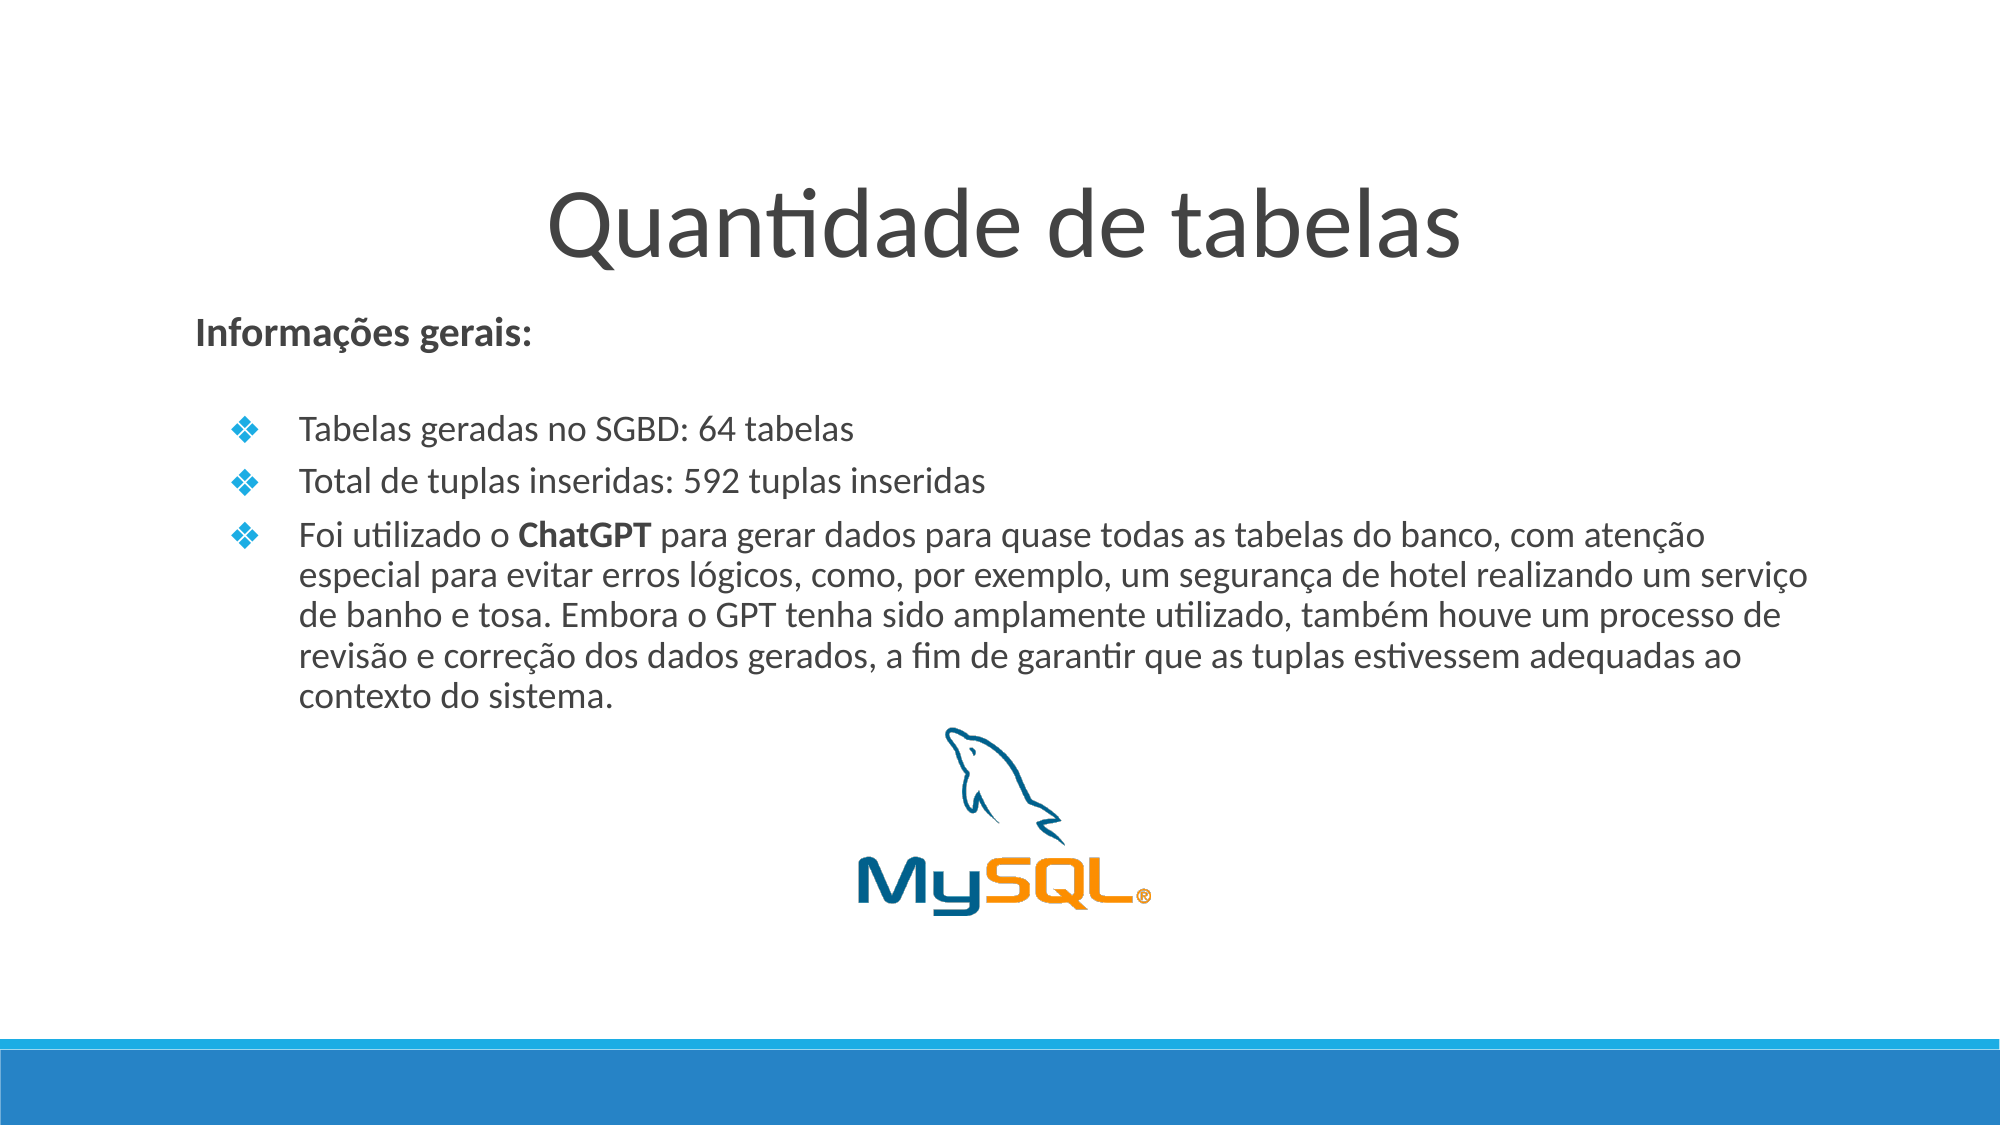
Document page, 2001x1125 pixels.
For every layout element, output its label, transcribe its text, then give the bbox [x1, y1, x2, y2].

text_box Informações gerais: Tabelas geradas no SGBD: 64 tabelas Total de tuplas inseridas: 592 tuplas inseridas Foi utilizado o ChatGPT para gerar dados para quase todas as tabelas do banco, com atenção especial para evitar erros lógicos, como, por exemplo, um segurança de hotel realizando um serviço de banho e tosa. Embora o GPT tenha sido amplamente utilizado, também houve um processo de revisão e correção dos dados gerados, a fim de garantir que as tuplas estivessem adequadas ao contexto do sistema. [180, 302, 1830, 963]
picture [816, 680, 1193, 963]
text_box Quantidade de tabelas [180, 47, 1830, 285]
